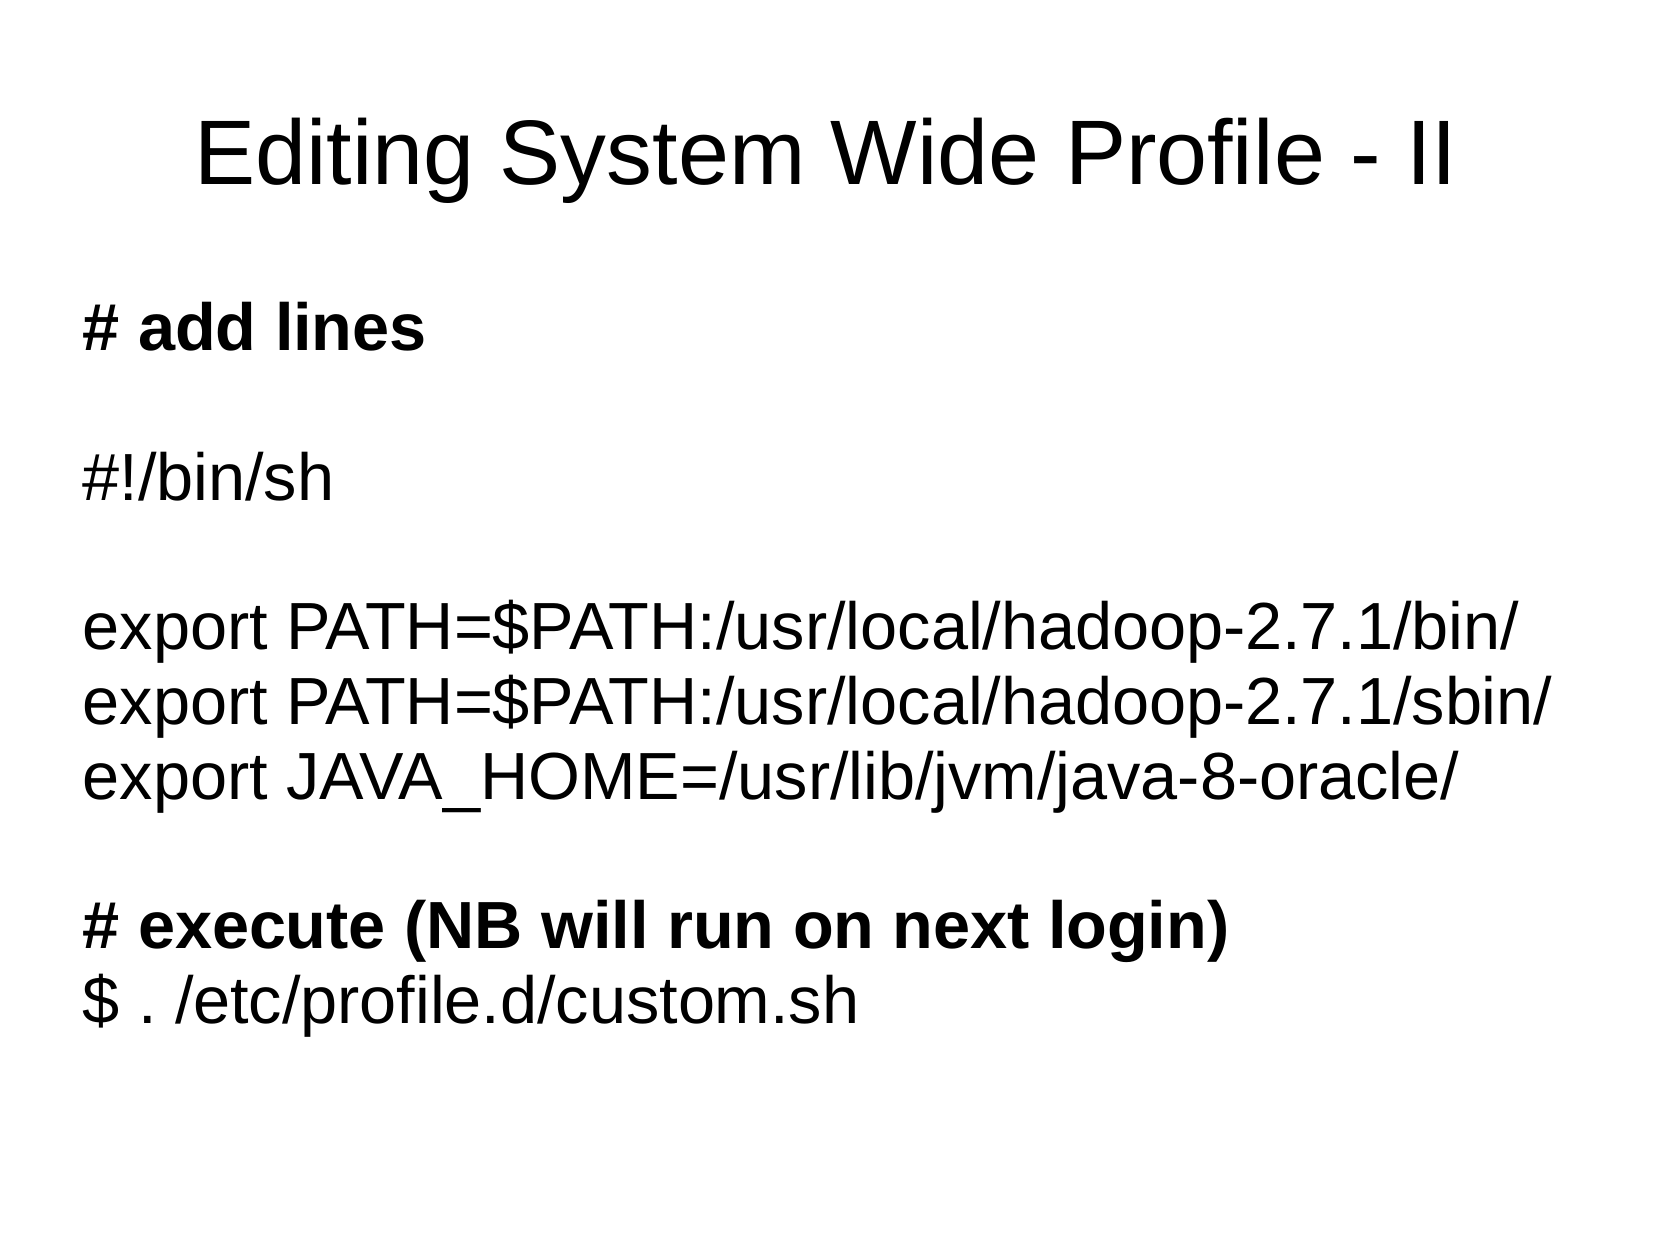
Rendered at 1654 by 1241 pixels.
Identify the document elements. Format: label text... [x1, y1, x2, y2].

subtitle # add lines #!/bin/sh export PATH=$PATH:/usr/local/hadoop-2.7.1/bin/ export PATH=$PATH:/usr/local/hadoop-2.7.1/sbin/ export JAVA_HOME=/usr/lib/jvm/java-8-oracle/ # execute (NB will run on next login) $ . /etc/profile.d/custom.sh [82, 290, 1571, 1188]
title Editing System Wide Profile - II [82, 49, 1571, 257]
